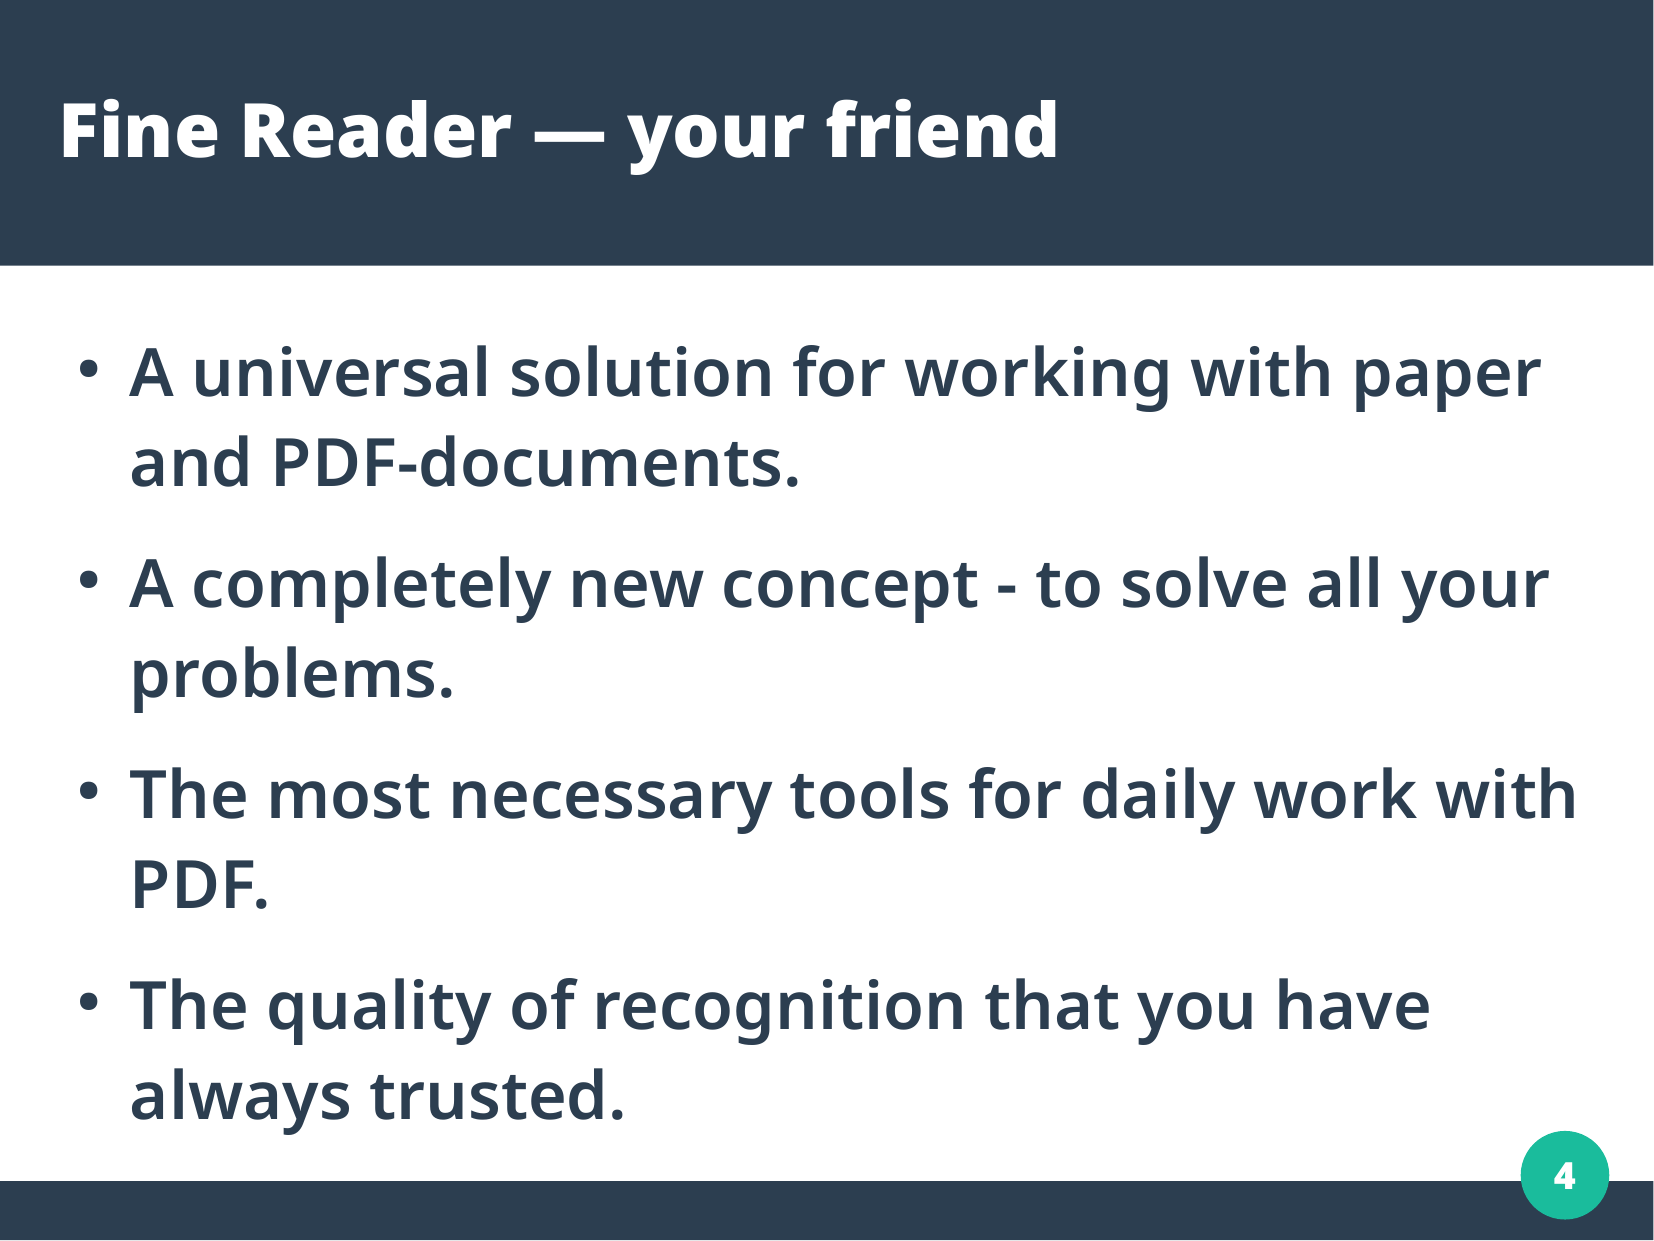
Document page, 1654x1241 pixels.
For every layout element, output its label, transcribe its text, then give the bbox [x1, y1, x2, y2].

list A universal solution for working with paper and PDF-documents. A completely new concept - to solve all your problems. The most necessary tools for daily work with PDF. The quality of recognition that you have always trusted. [59, 324, 1595, 1152]
title Fine Reader — your friend [59, 49, 1595, 207]
